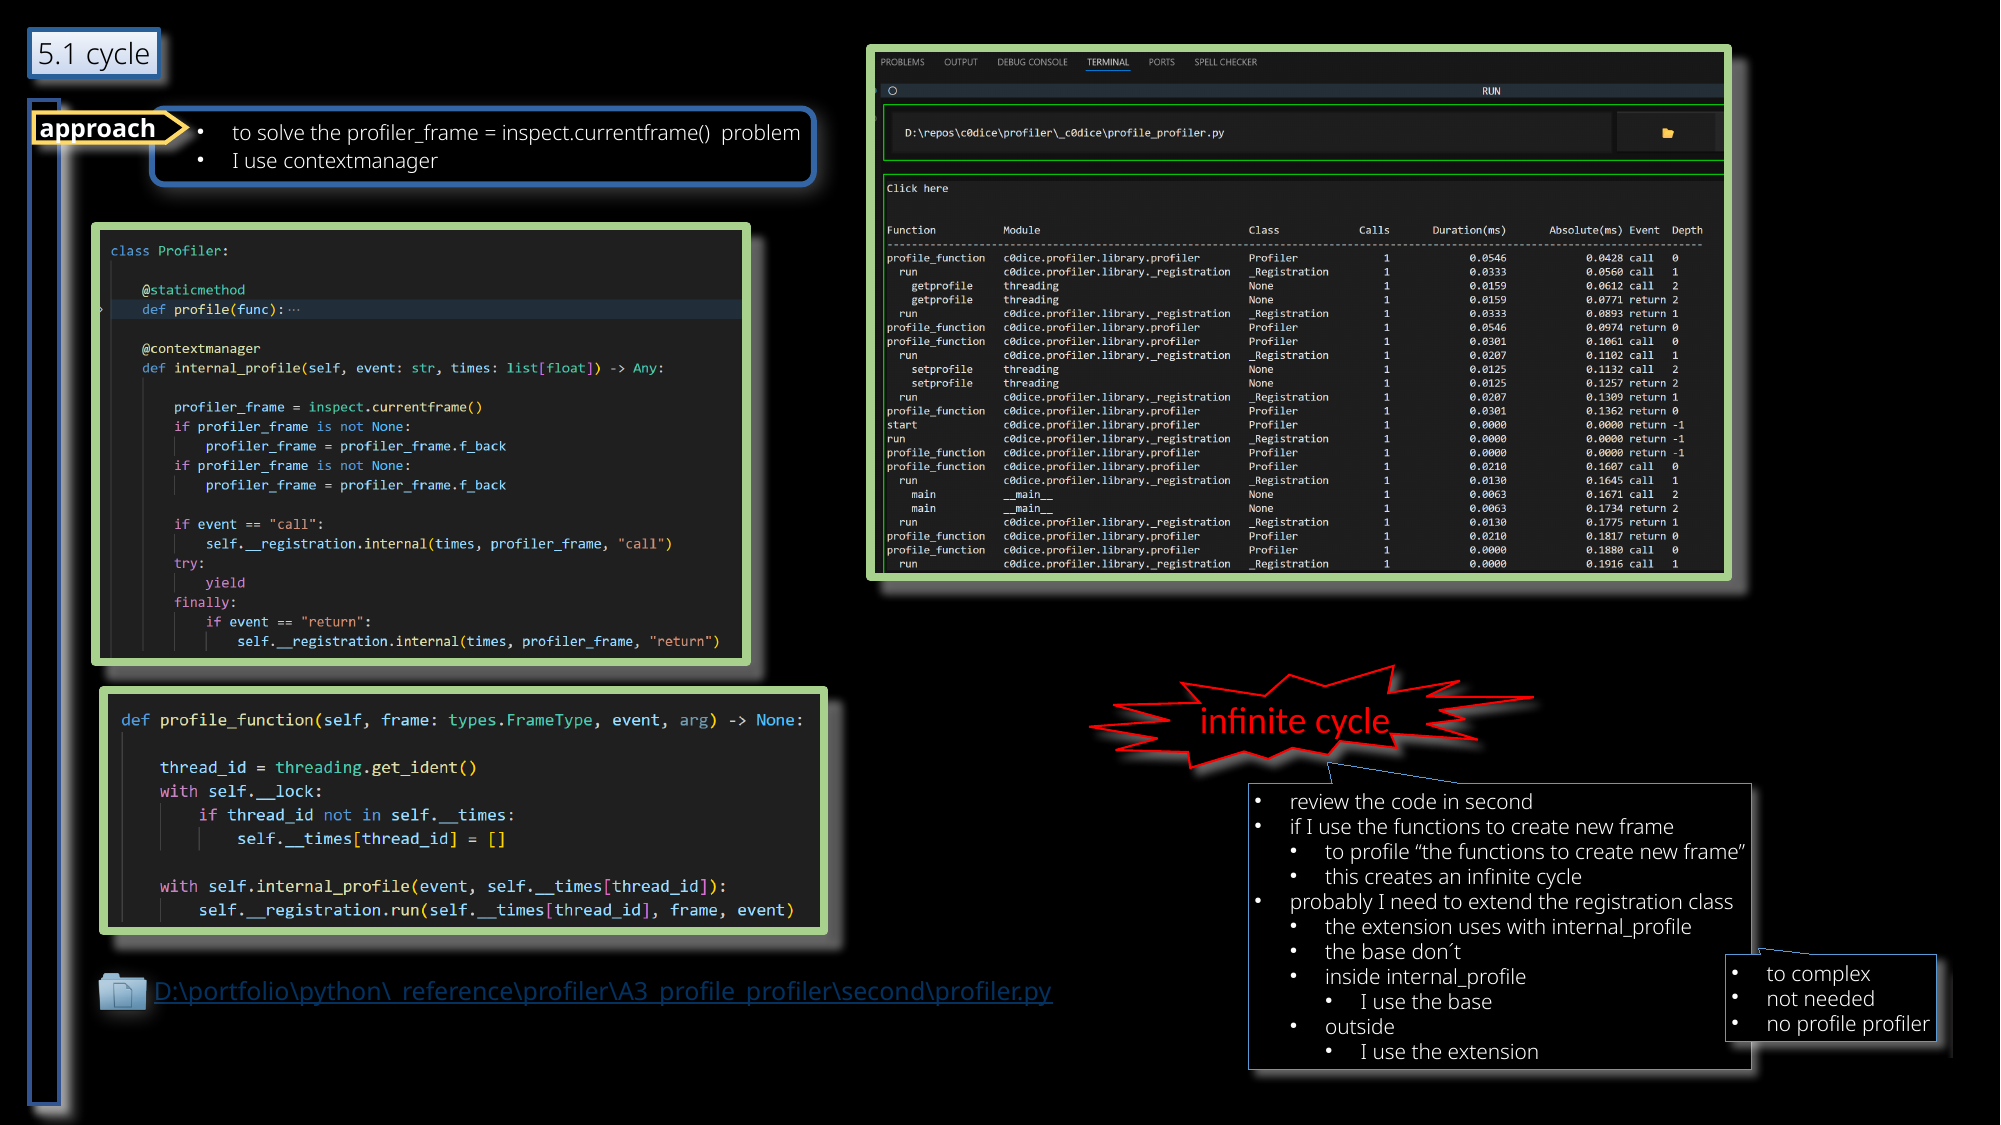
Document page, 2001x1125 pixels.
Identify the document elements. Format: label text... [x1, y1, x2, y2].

text_box review the code in second if I use the functions to create new frame to profile “the functions to create new frame” this creates an infinite cycle probably I need to extend the registration class the extension uses with internal_profile the base don´t inside internal_profile I use the base outside I use the extension [1248, 762, 1752, 1070]
text_box infinite cycle [1089, 665, 1534, 768]
title 5.1 cycle [29, 29, 160, 77]
text_box [29, 100, 60, 1105]
text_box approach [33, 112, 187, 143]
text_box to solve the profiler_frame = inspect.currentframe() problem I use contextmanager [151, 108, 814, 185]
title 3. profile [0, 0, 120, 1125]
picture [874, 52, 1724, 573]
picture [98, 966, 147, 1016]
text_box to complex not needed no profile profiler [1725, 948, 1937, 1042]
picture [107, 694, 820, 927]
text_box D:\portfolio\python\_reference\profiler\A3_profile_profiler\second\profiler.py [163, 1004, 1053, 1010]
text_box D:\portfolio\python\_reference\profiler\A3_profile_profiler\second\profiler.py [161, 975, 1053, 1002]
picture [99, 230, 743, 658]
